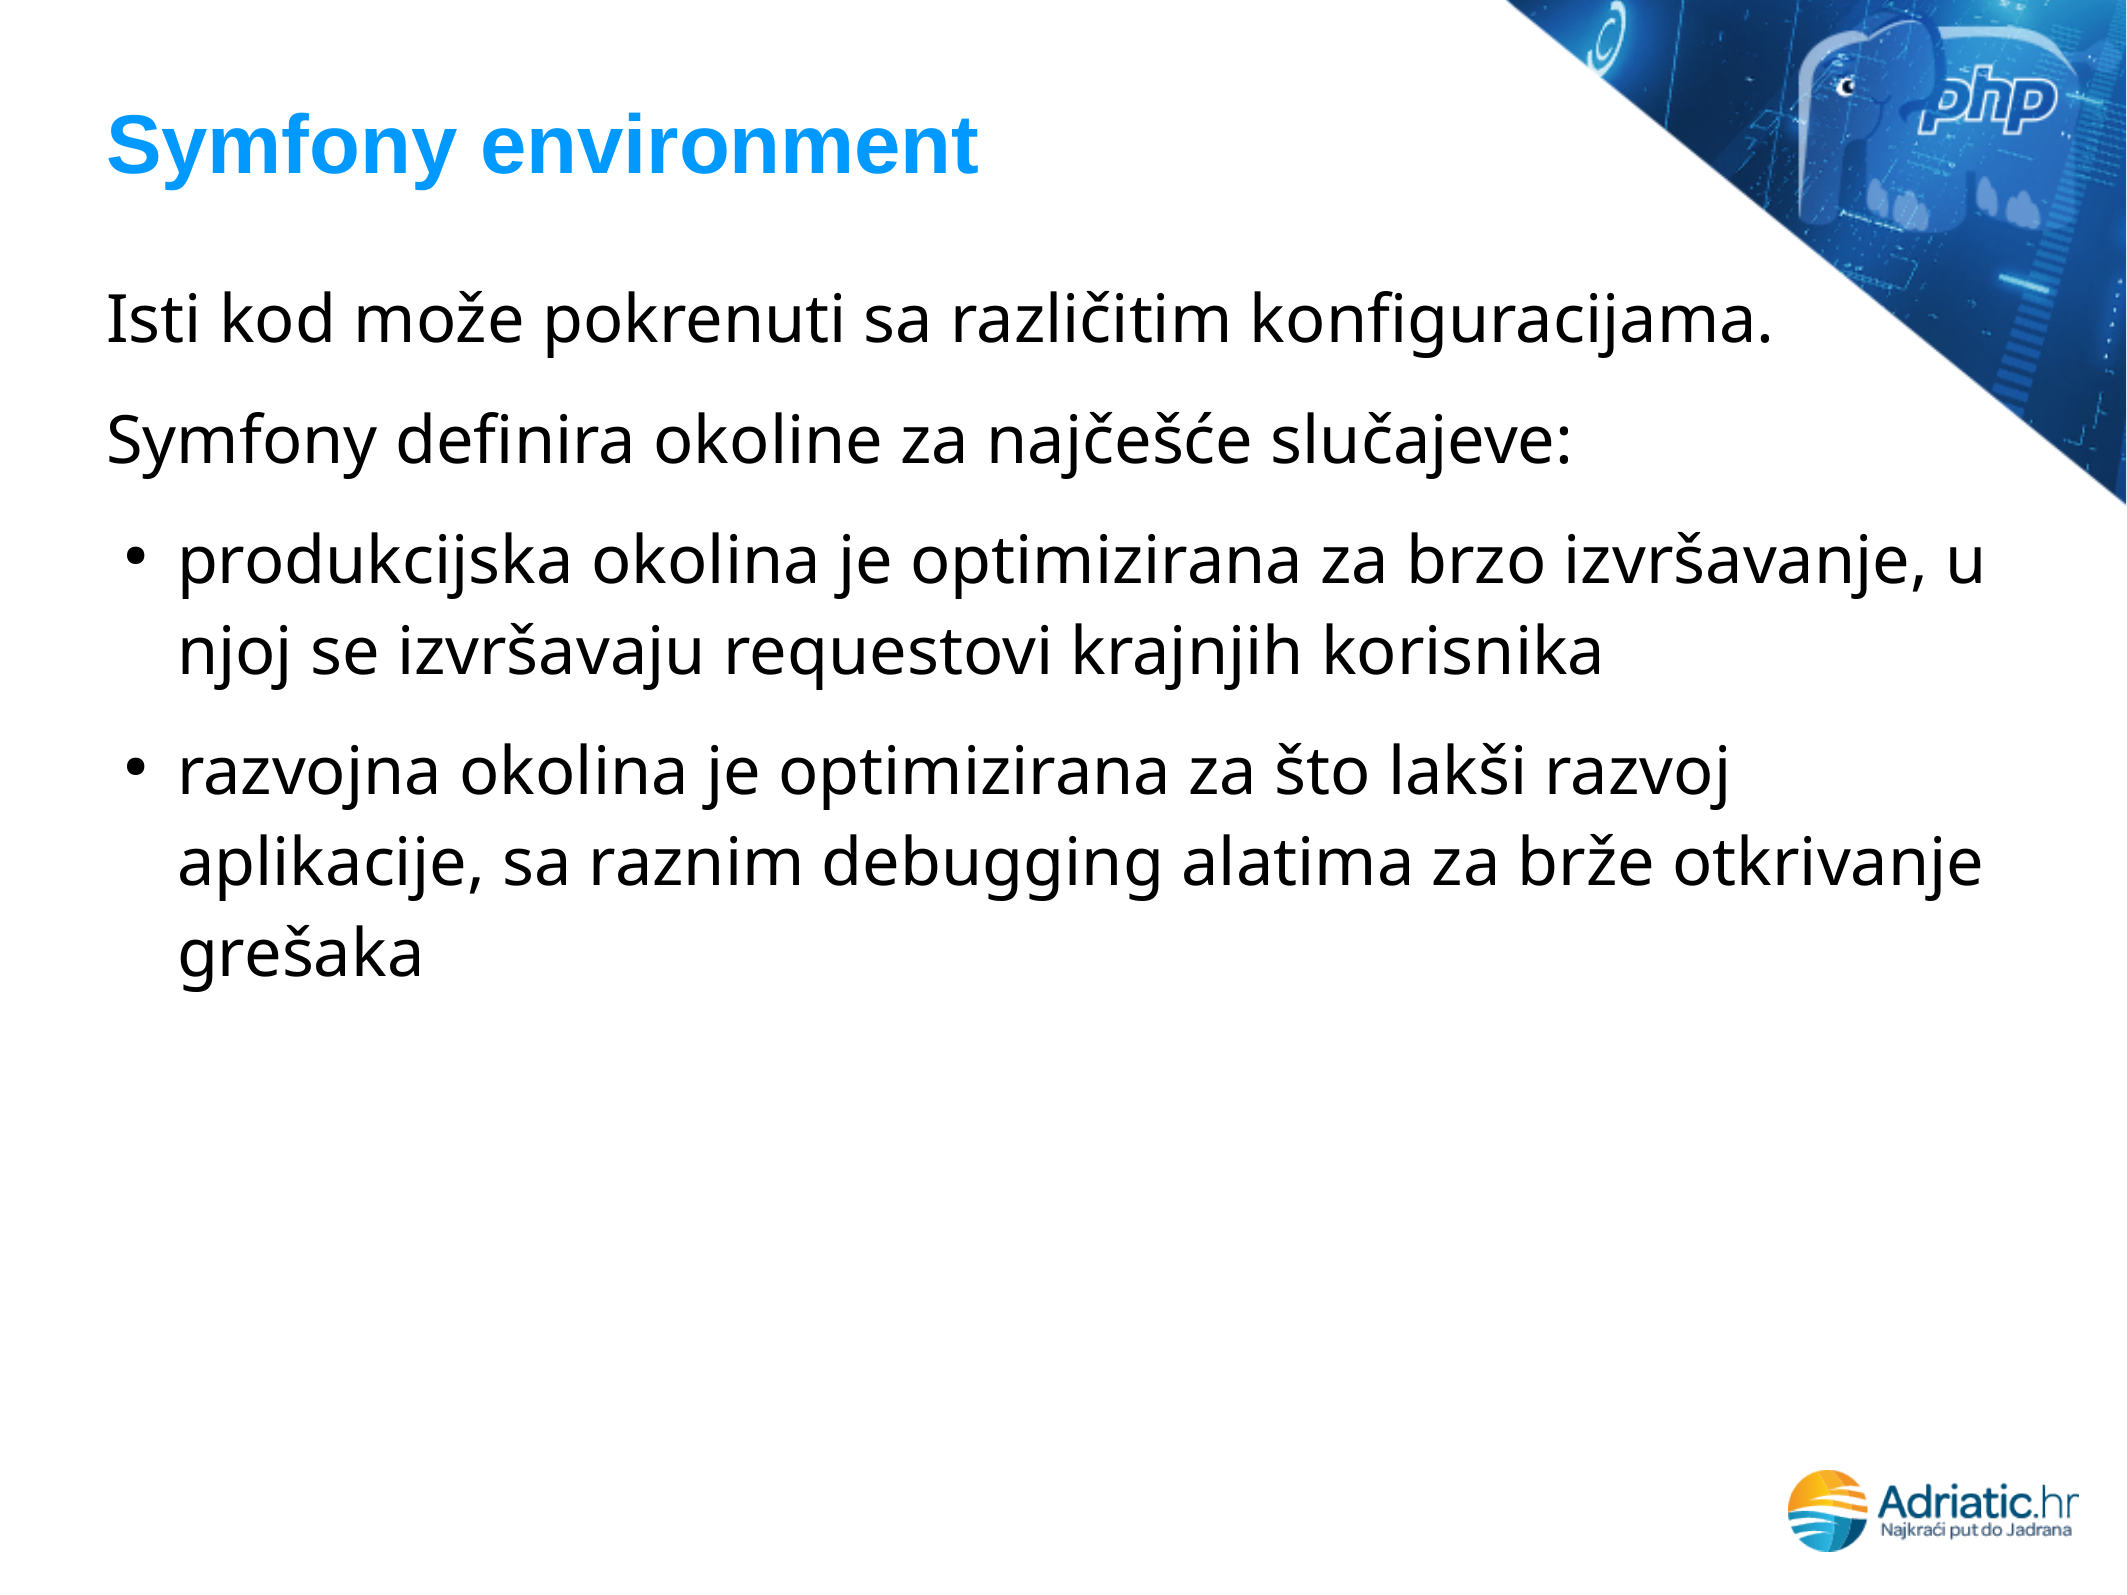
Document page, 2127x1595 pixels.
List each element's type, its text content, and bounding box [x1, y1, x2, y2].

title Symfony environment [106, 70, 1630, 219]
picture [1788, 1470, 2079, 1552]
picture [1505, 0, 2127, 625]
list Isti kod može pokrenuti sa različitim konfiguracijama. Symfony definira okoline za najčešće slučajeve: produkcijska okolina je optimizirana za brzo izvršavanje, u njoj se izvršavaju requestovi krajnjih korisnika razvojna okolina je optimizirana za što lakši razvoj aplikacije, sa raznim debugging alatima za brže otkrivanje grešaka [106, 271, 2020, 1453]
